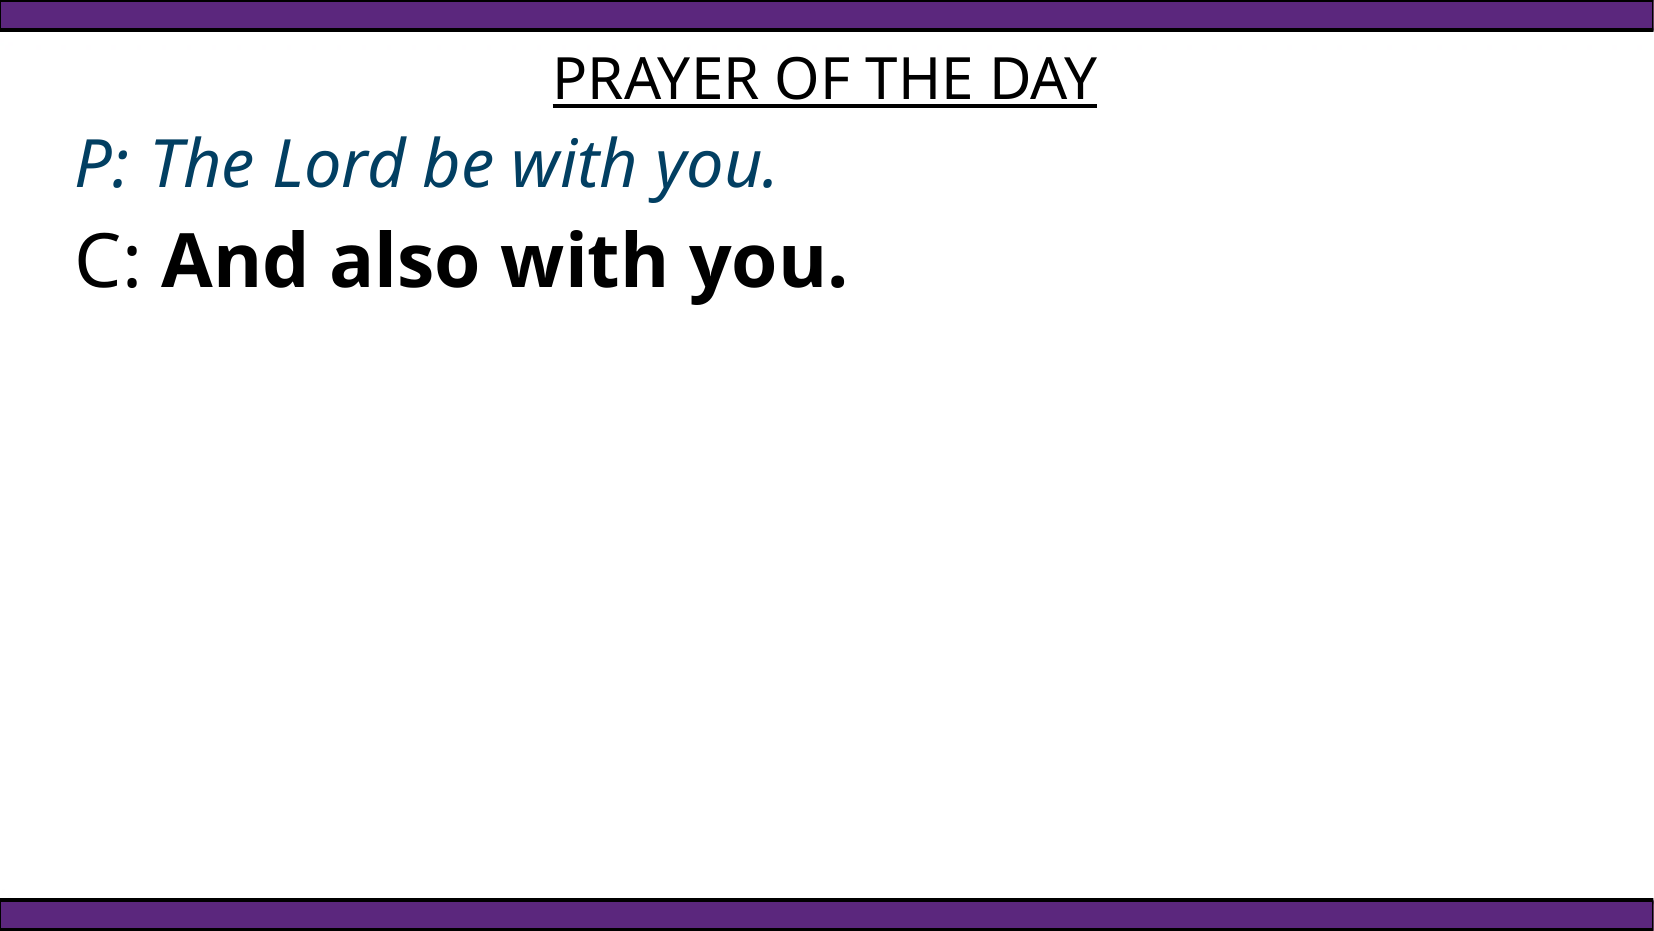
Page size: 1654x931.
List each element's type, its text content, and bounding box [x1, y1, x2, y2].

text_box PRAYER OF THE DAY P: The Lord be with you. C: And also with you. [60, 30, 1591, 331]
text_box [0, 900, 1654, 931]
text_box [0, 0, 1654, 31]
picture [0, 31, 1654, 900]
